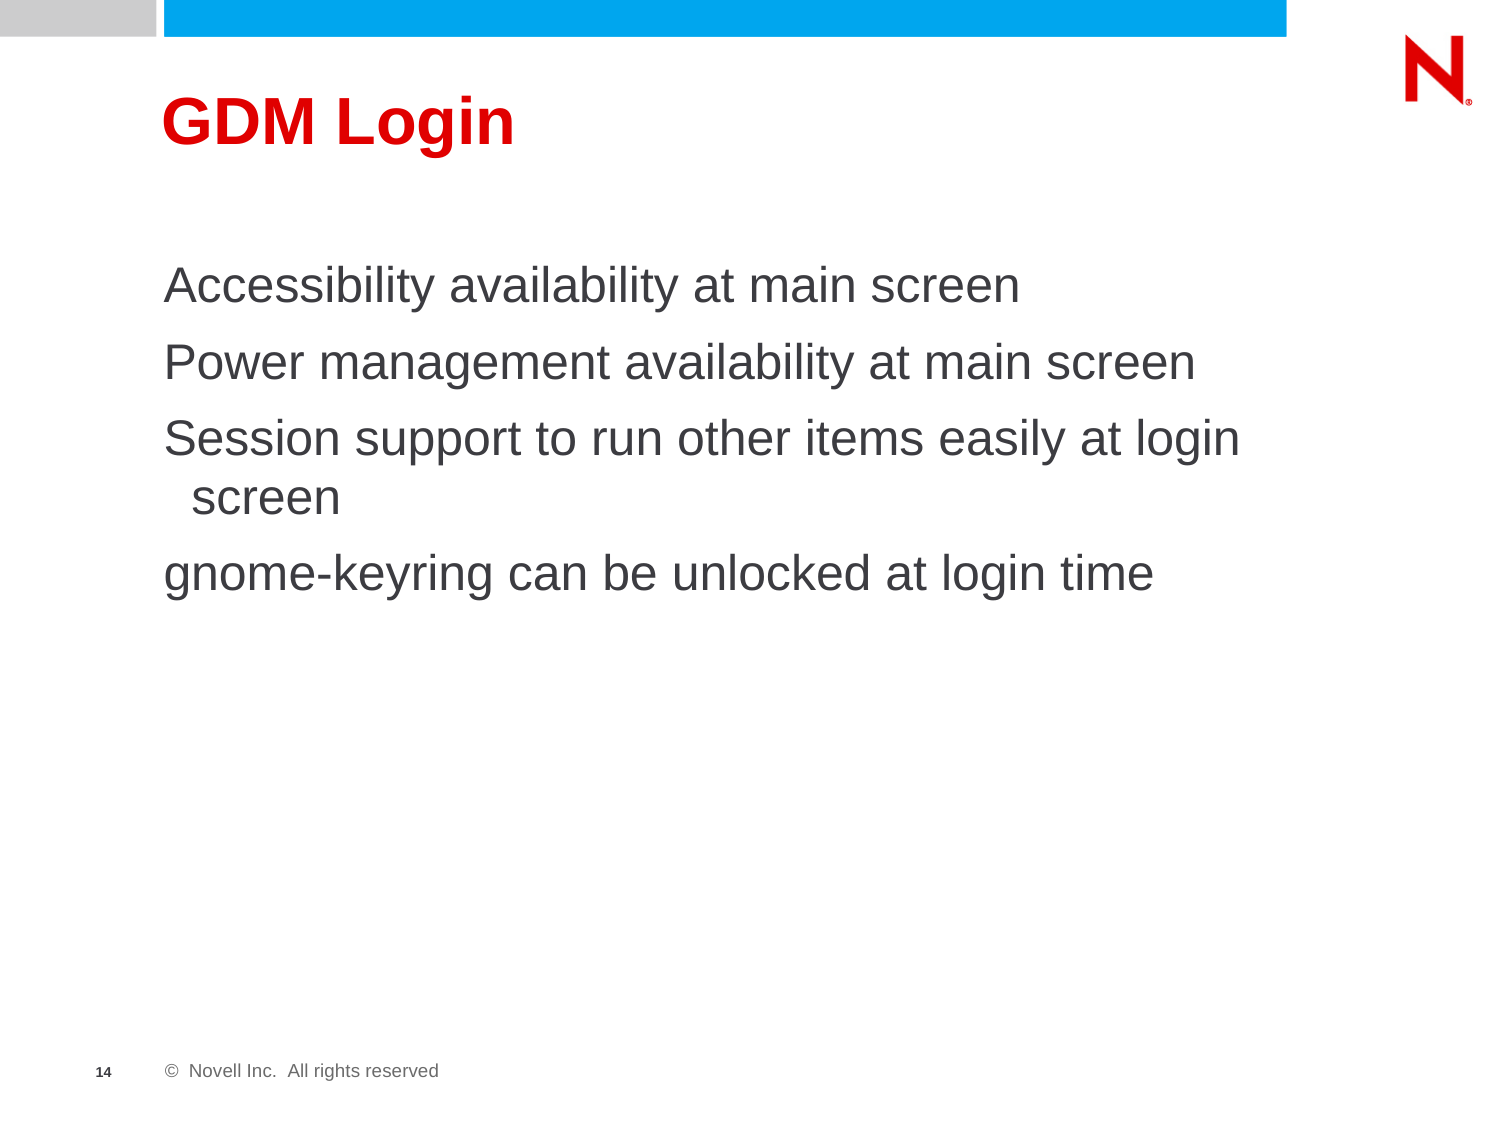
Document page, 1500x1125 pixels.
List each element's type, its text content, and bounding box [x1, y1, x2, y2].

title GDM Login [161, 41, 1383, 205]
picture [1403, 32, 1473, 107]
list Accessibility availability at main screen Power management availability at main screen Session support to run other items easily at login screen gnome-keyring can be unlocked at login time [163, 254, 1404, 986]
